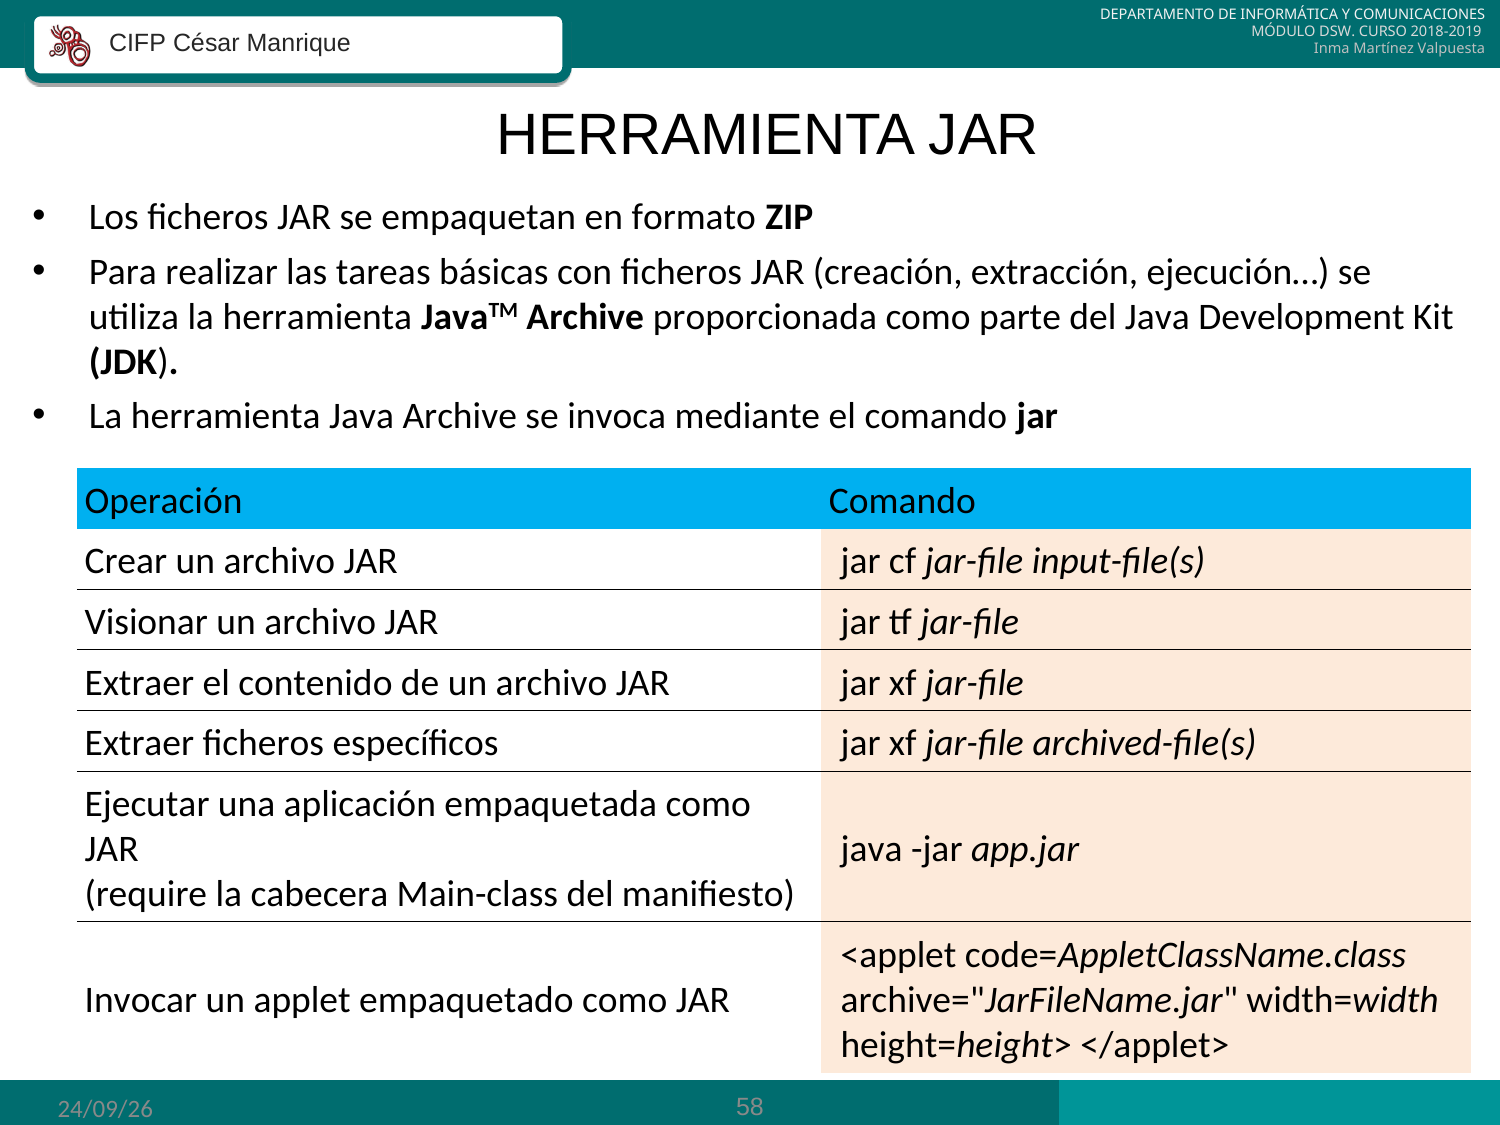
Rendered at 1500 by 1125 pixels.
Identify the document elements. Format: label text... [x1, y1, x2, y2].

table_cell Visionar un archivo JAR [77, 590, 821, 649]
table_cell jar cf jar-file input-file(s) [821, 529, 1471, 589]
table_cell Extraer ficheros específicos [77, 711, 821, 771]
text_box 18/09/18 [42, 1085, 344, 1125]
table_cell Crear un archivo JAR [77, 529, 821, 589]
text_box Los ficheros JAR se empaquetan en formato ZIP Para realizar las tareas básicas con ficheros JAR (creación, extracción, ejecución…) se utiliza la herramienta JavaTM Archive proporcionada como parte del Java Development Kit (JDK). La herramienta Java Archive se invoca mediante el comando jar [17, 184, 1483, 1059]
table_cell Extraer el contenido de un archivo JAR [77, 650, 821, 710]
table_cell java -jar app.jar [821, 772, 1471, 921]
table_cell jar xf jar-file [821, 650, 1471, 710]
table_header Comando [821, 468, 1471, 529]
table_cell Invocar un applet empaquetado como JAR [77, 922, 821, 1073]
table_cell Ejecutar una aplicación empaquetada como JAR (require la cabecera Main-class del manifiesto) [77, 772, 821, 921]
picture [47, 23, 93, 67]
title HERRAMIENTA JAR [17, 90, 1483, 173]
table_header Operación [77, 468, 821, 529]
table_cell jar tf jar-file [821, 590, 1471, 649]
table_cell jar xf jar-file archived-file(s) [821, 711, 1471, 771]
table_cell <applet code=AppletClassName.class archive="JarFileName.jar" width=width height=height> </applet> [821, 922, 1471, 1073]
text_box <número> [512, 1082, 988, 1125]
